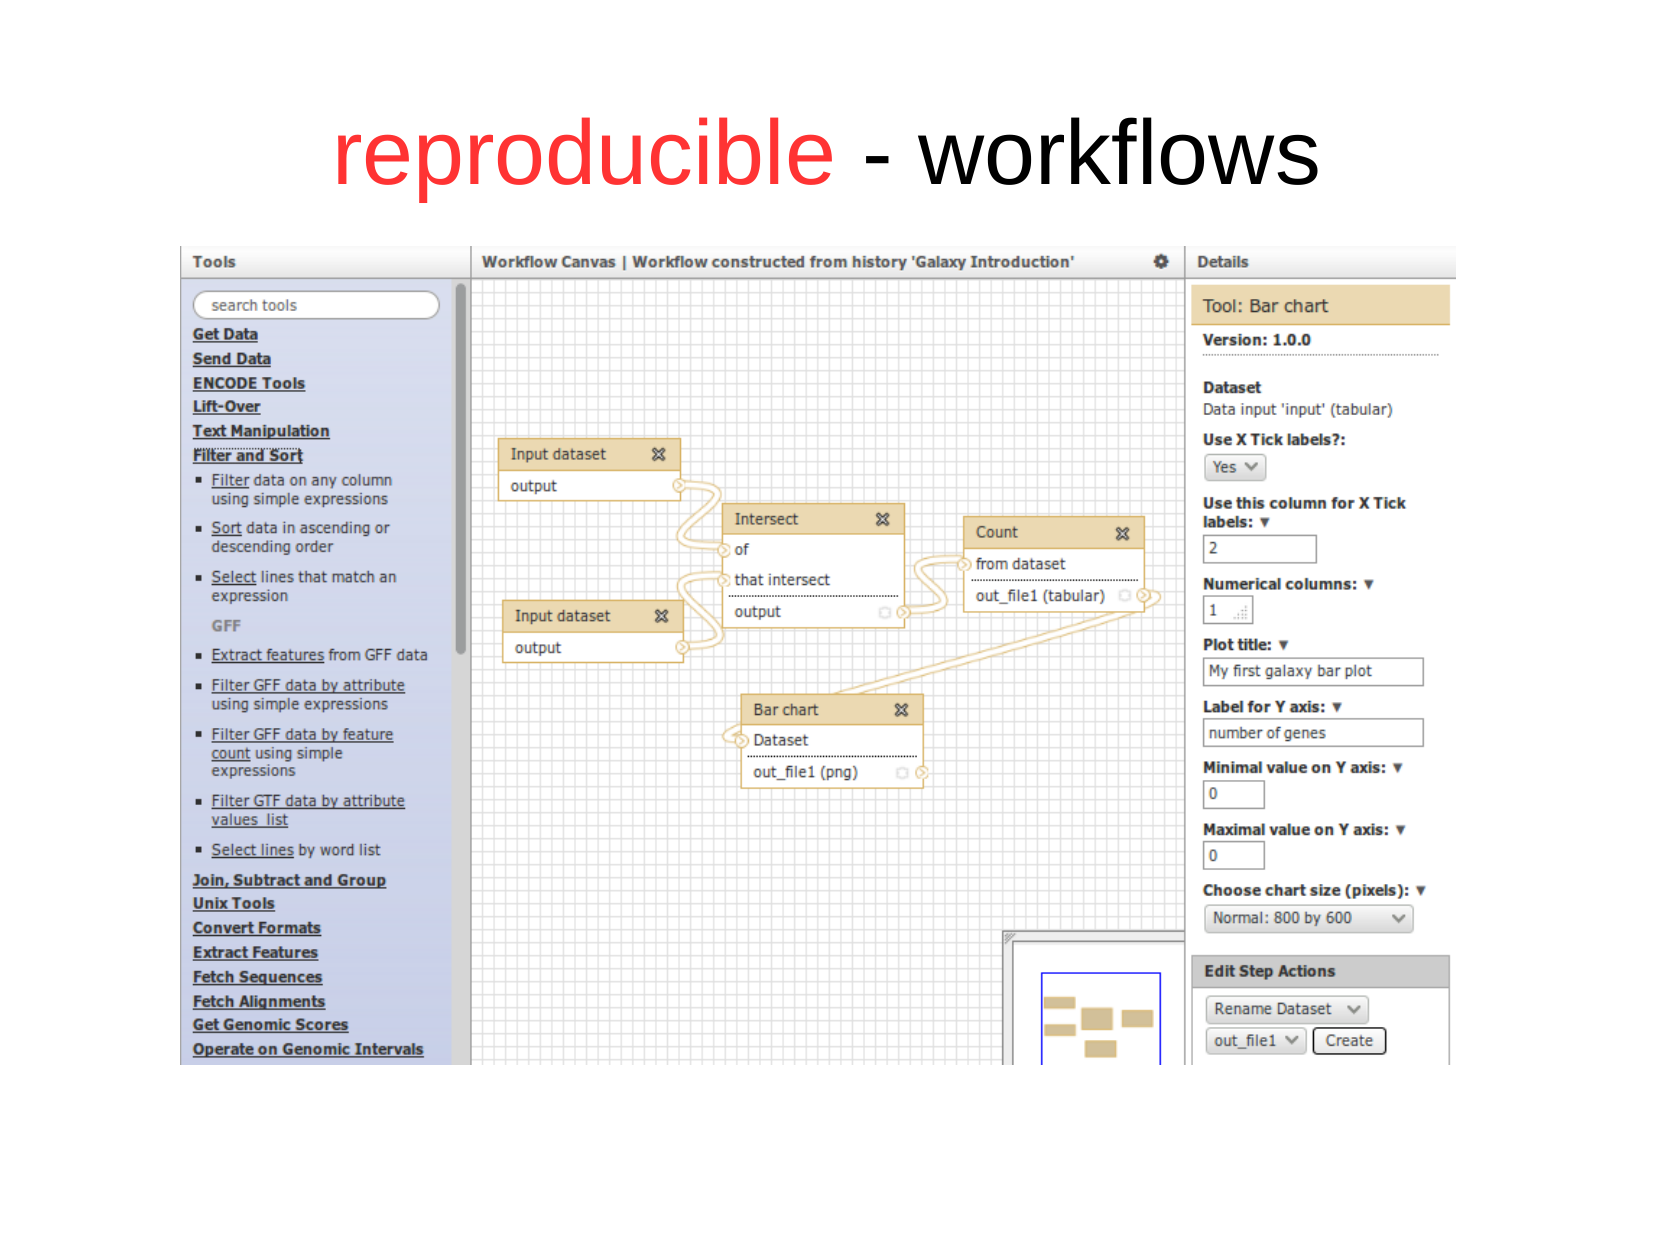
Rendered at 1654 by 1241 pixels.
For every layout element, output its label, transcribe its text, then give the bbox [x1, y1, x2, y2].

title reproducible - workflows [82, 49, 1571, 257]
picture [180, 246, 1456, 1066]
